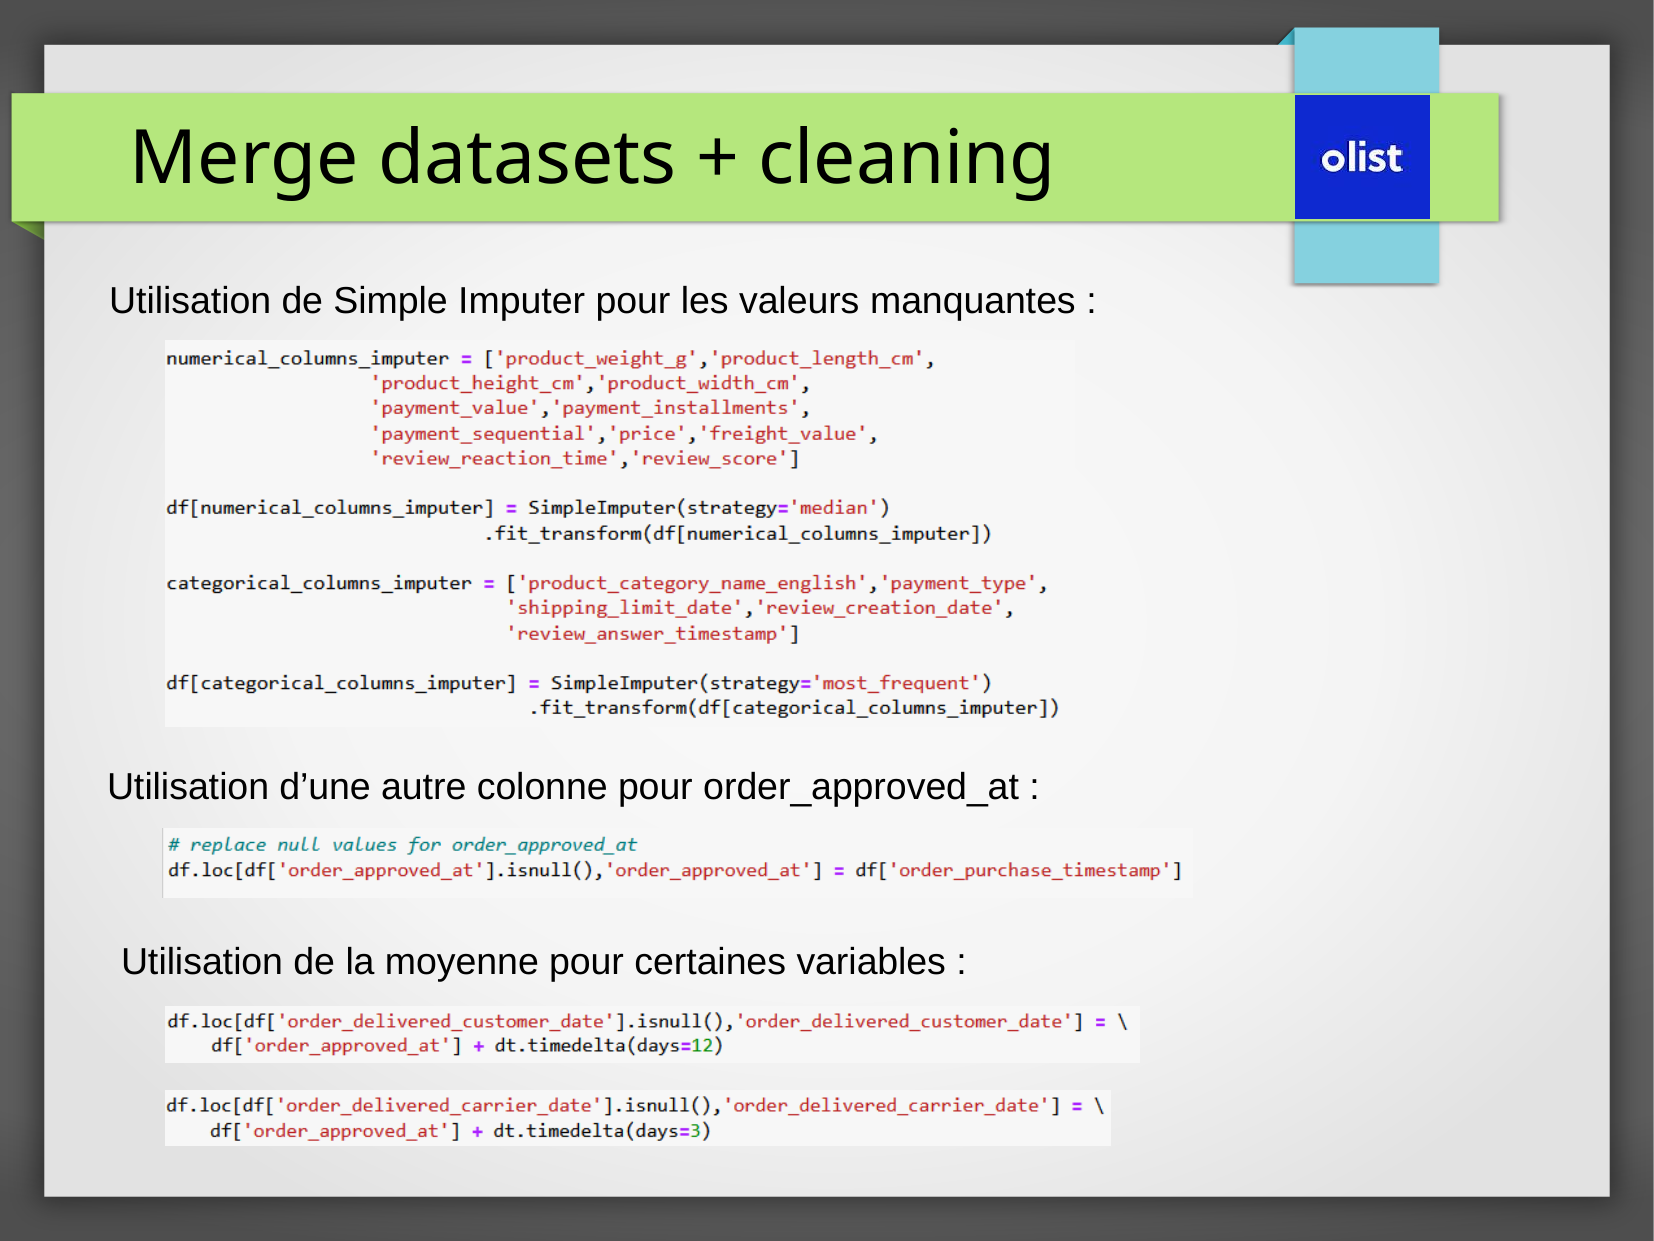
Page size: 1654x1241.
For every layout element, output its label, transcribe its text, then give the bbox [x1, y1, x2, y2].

title Merge datasets + cleaning [129, 95, 1295, 214]
text_box Utilisation d’une autre colonne pour order_approved_at : [92, 758, 1168, 815]
text_box Utilisation de Simple Imputer pour les valeurs manquantes : [94, 271, 1300, 329]
picture [0, 0, 1654, 1241]
text_box Utilisation de la moyenne pour certaines variables : [106, 933, 1252, 990]
